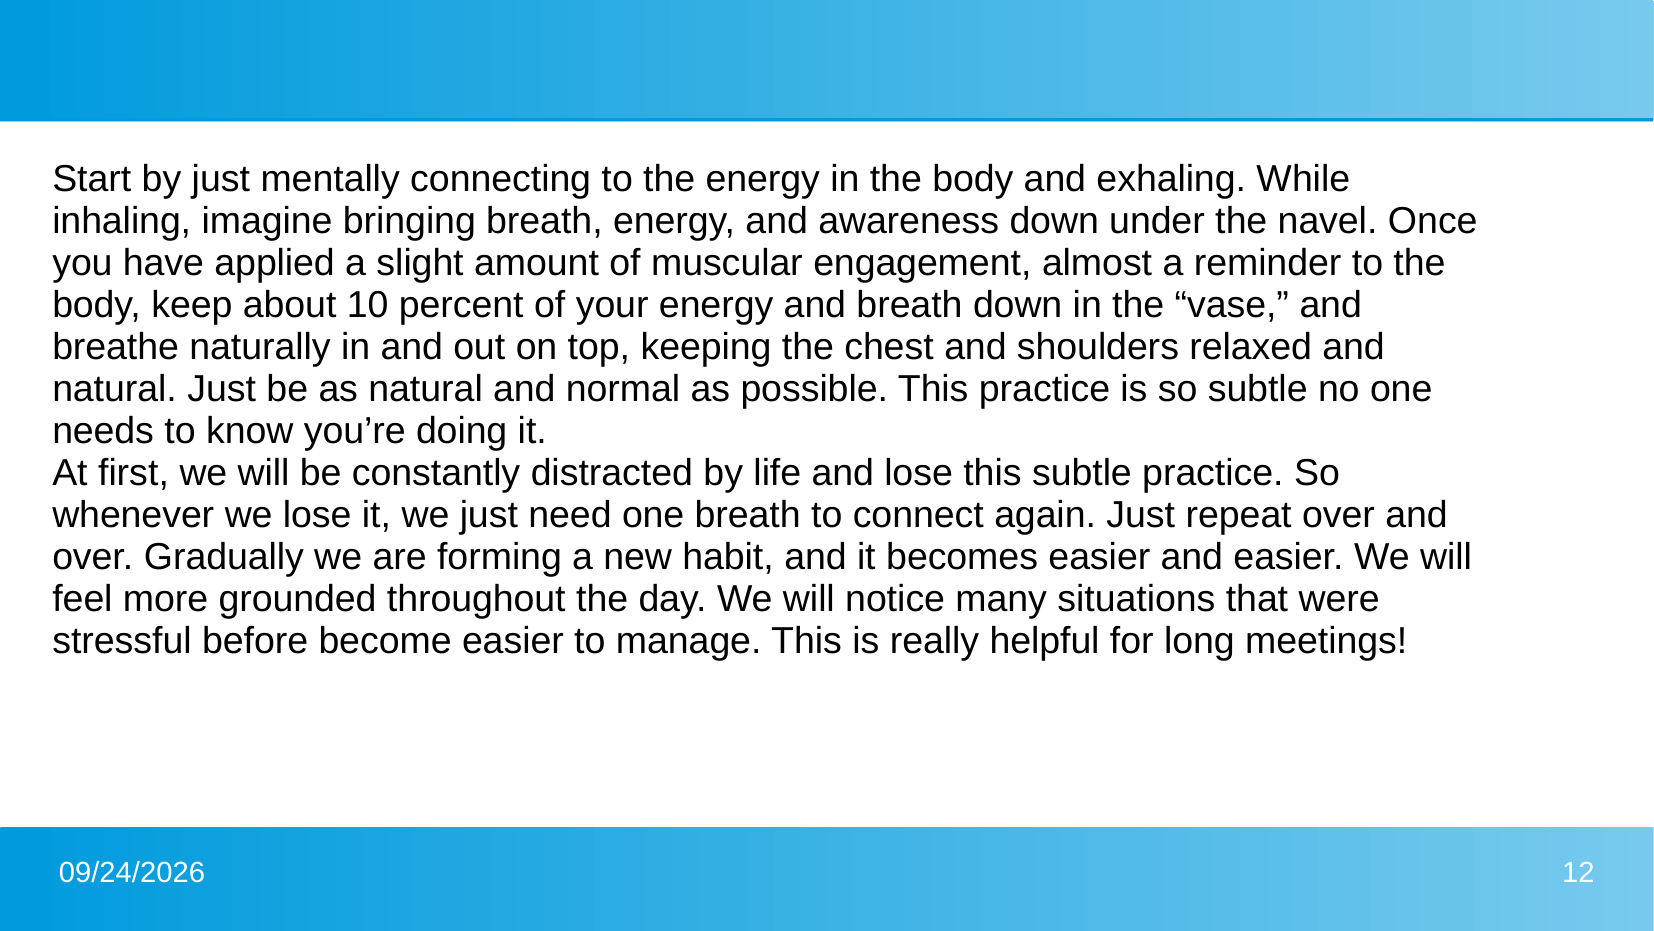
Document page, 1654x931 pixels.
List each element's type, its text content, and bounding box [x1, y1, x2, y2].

text_box Start by just mentally connecting to the energy in the body and exhaling. While inhaling, imagine bringing breath, energy, and awareness down under the navel. Once you have applied a slight amount of muscular engagement, almost a reminder to the body, keep about 10 percent of your energy and breath down in the “vase,” and breathe naturally in and out on top, keeping the chest and shoulders relaxed and natural. Just be as natural and normal as possible. This practice is so subtle no one needs to know you’re doing it. At first, we will be constantly distracted by life and lose this subtle practice. So whenever we lose it, we just need one breath to connect again. Just repeat over and over. Gradually we are forming a new habit, and it becomes easier and easier. We will feel more grounded throughout the day. We will notice many situations that were stressful before become easier to manage. This is really helpful for long meetings! [37, 150, 1651, 931]
